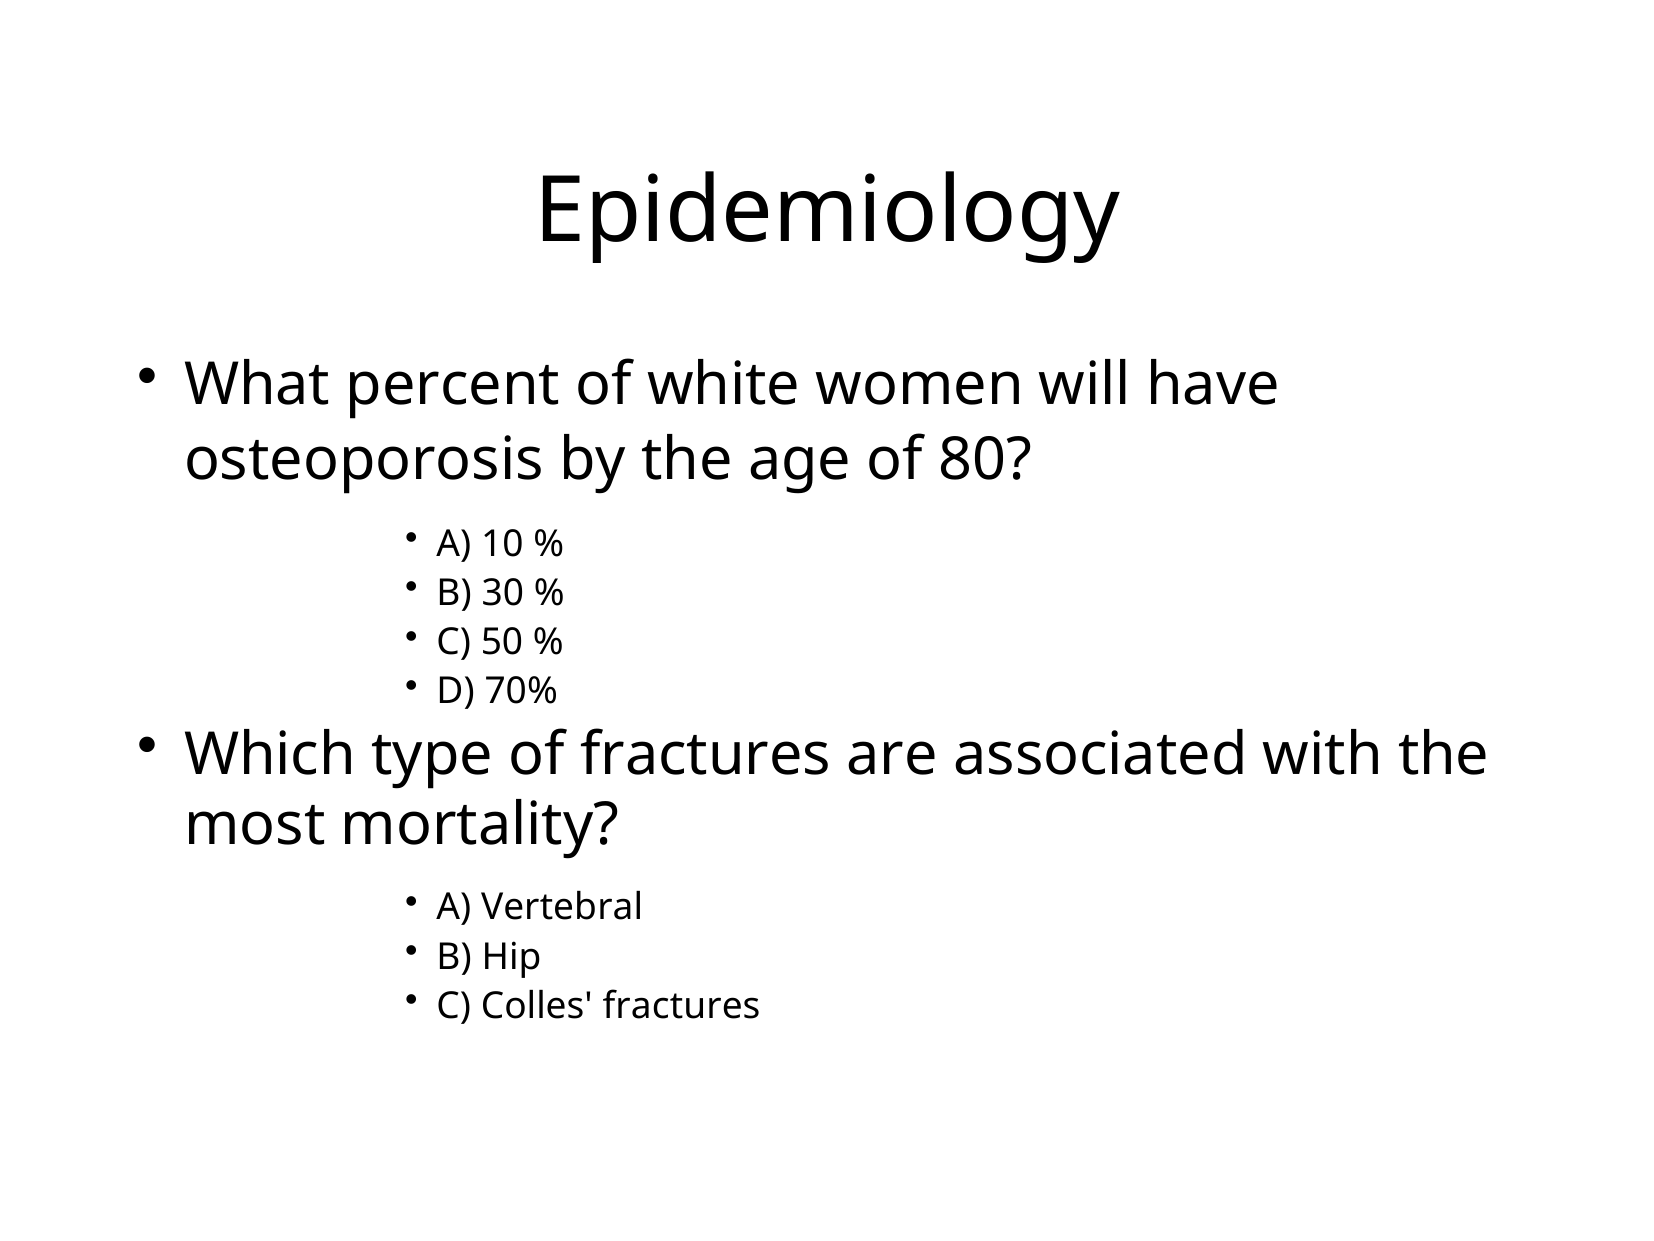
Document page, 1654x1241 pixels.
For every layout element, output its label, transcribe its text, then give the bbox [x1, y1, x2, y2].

list What percent of white women will have osteoporosis by the age of 80? A) 10 % B) 30 % C) 50 % D) 70% Which type of fractures are associated with the most mortality? A) Vertebral B) Hip C) Colles' fractures [121, 344, 1534, 1033]
title Epidemiology [121, 155, 1534, 258]
